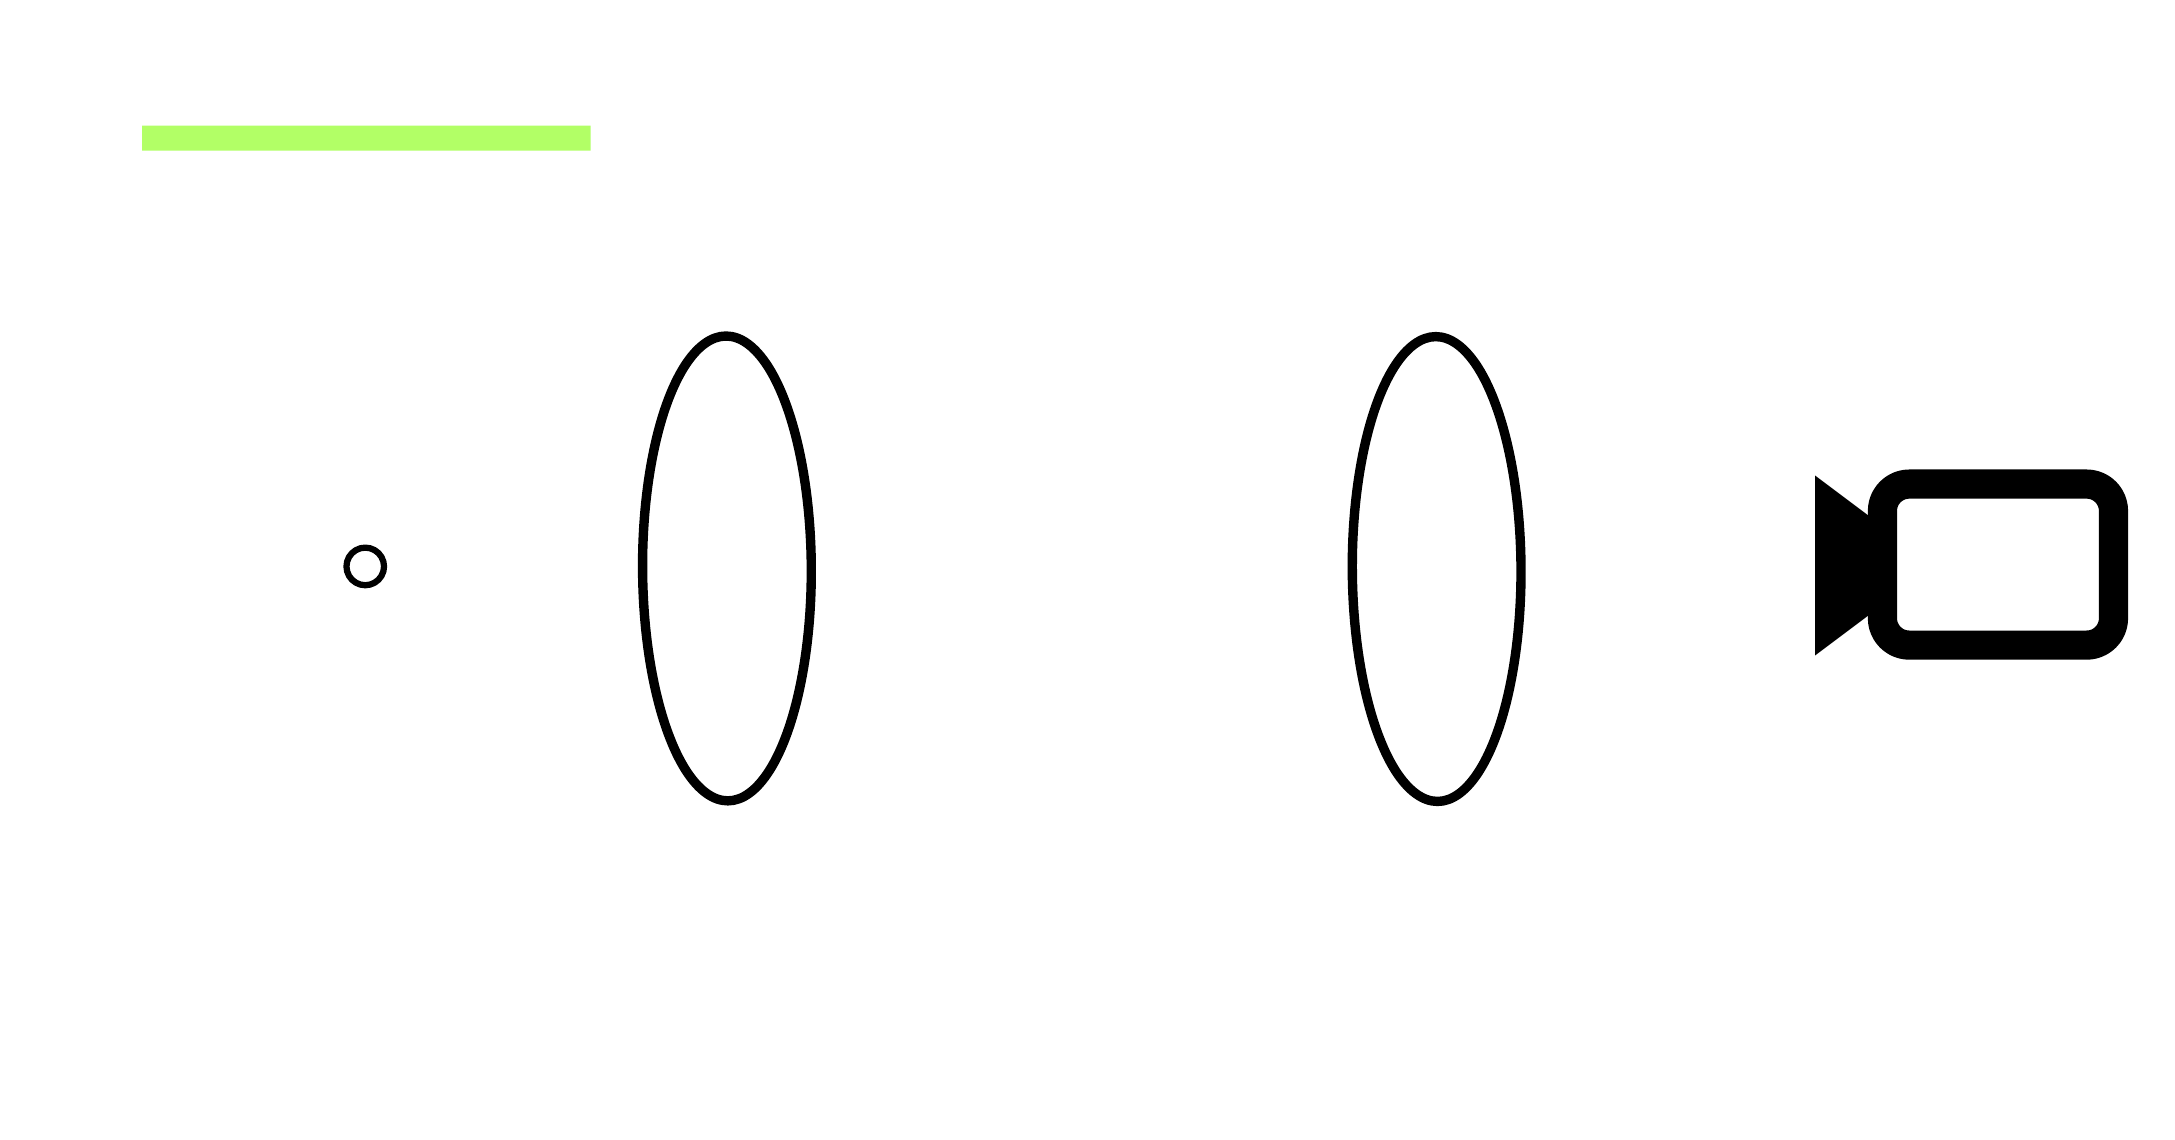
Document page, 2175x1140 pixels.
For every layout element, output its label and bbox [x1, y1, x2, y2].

text_box [1882, 484, 2114, 646]
text_box [1815, 475, 1876, 656]
text_box [1352, 336, 1522, 802]
text_box [642, 336, 812, 801]
